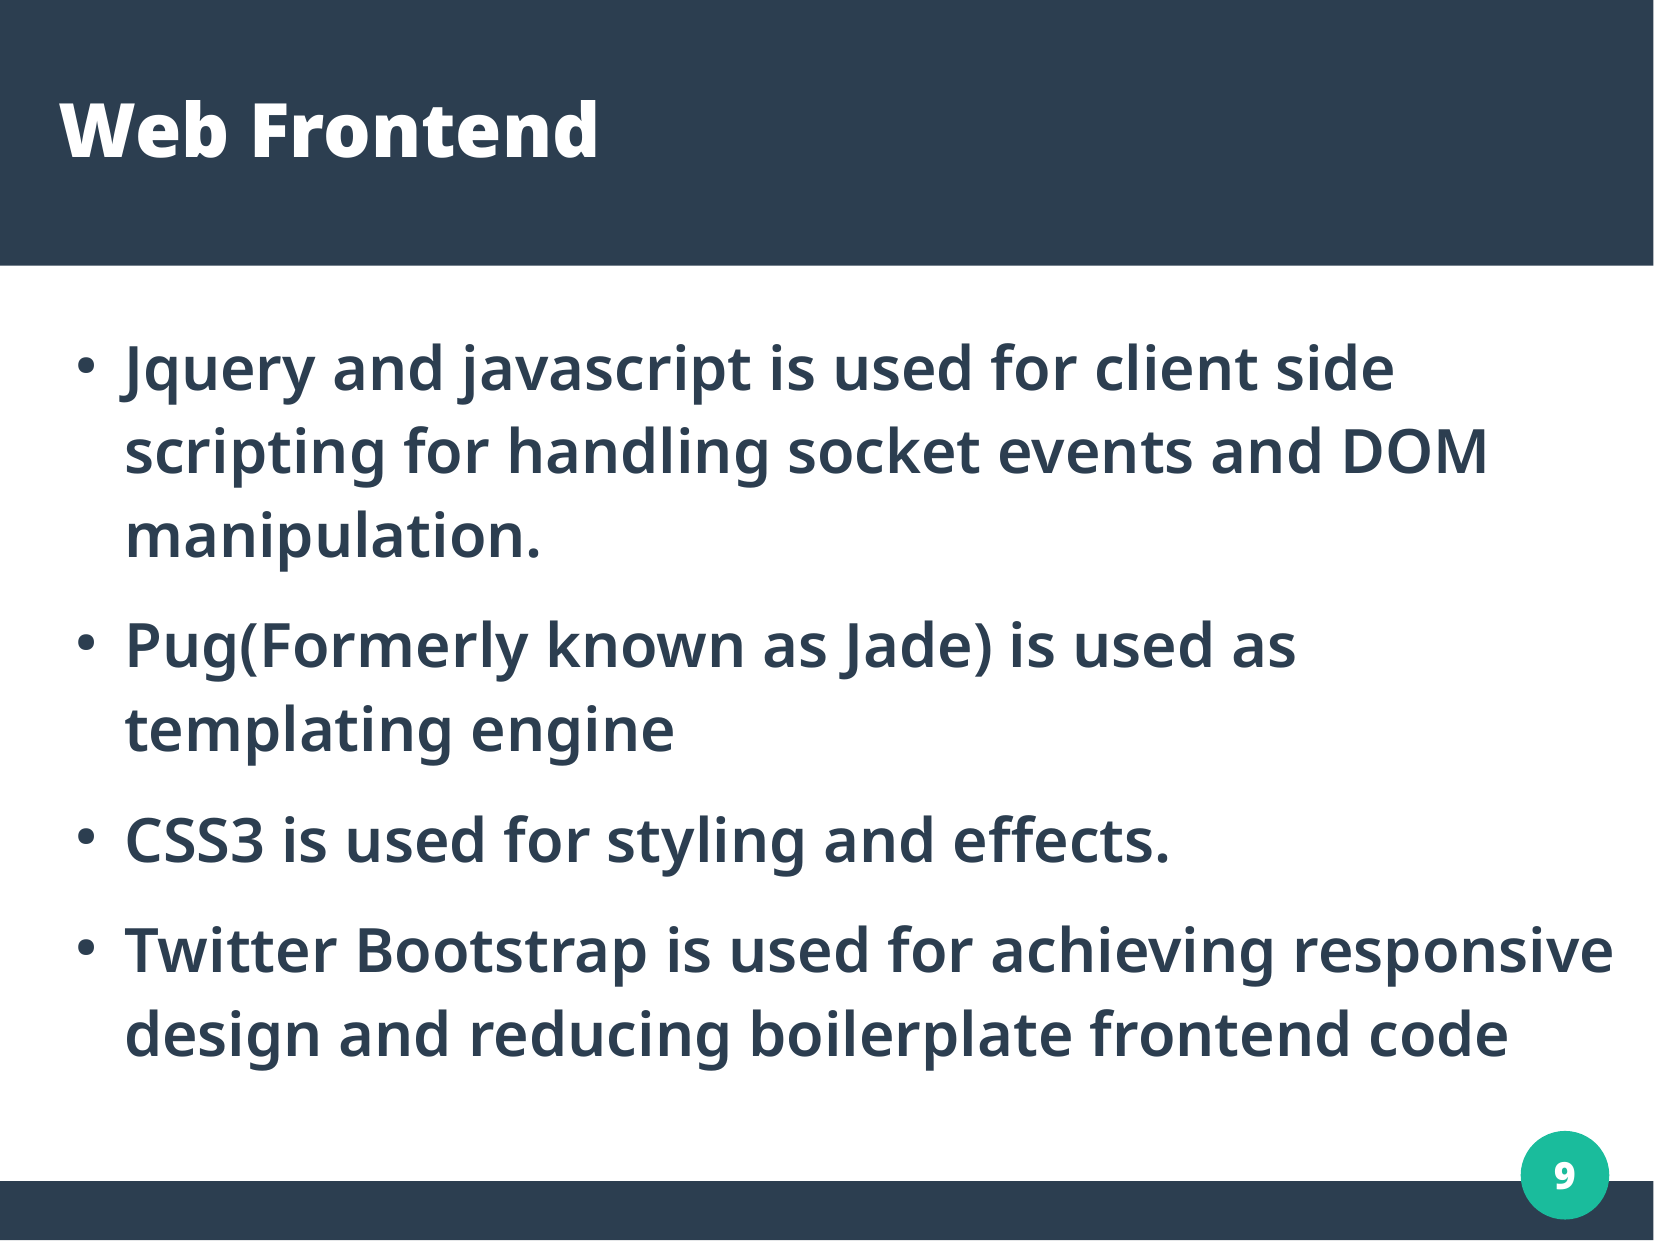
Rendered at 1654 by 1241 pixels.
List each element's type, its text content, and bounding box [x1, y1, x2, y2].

title Web Frontend [59, 56, 1595, 200]
list Jquery and javascript is used for client side scripting for handling socket events and DOM manipulation. Pug(Formerly known as Jade) is used as templating engine CSS3 is used for styling and effects. Twitter Bootstrap is used for achieving responsive design and reducing boilerplate frontend code [59, 324, 1625, 1152]
